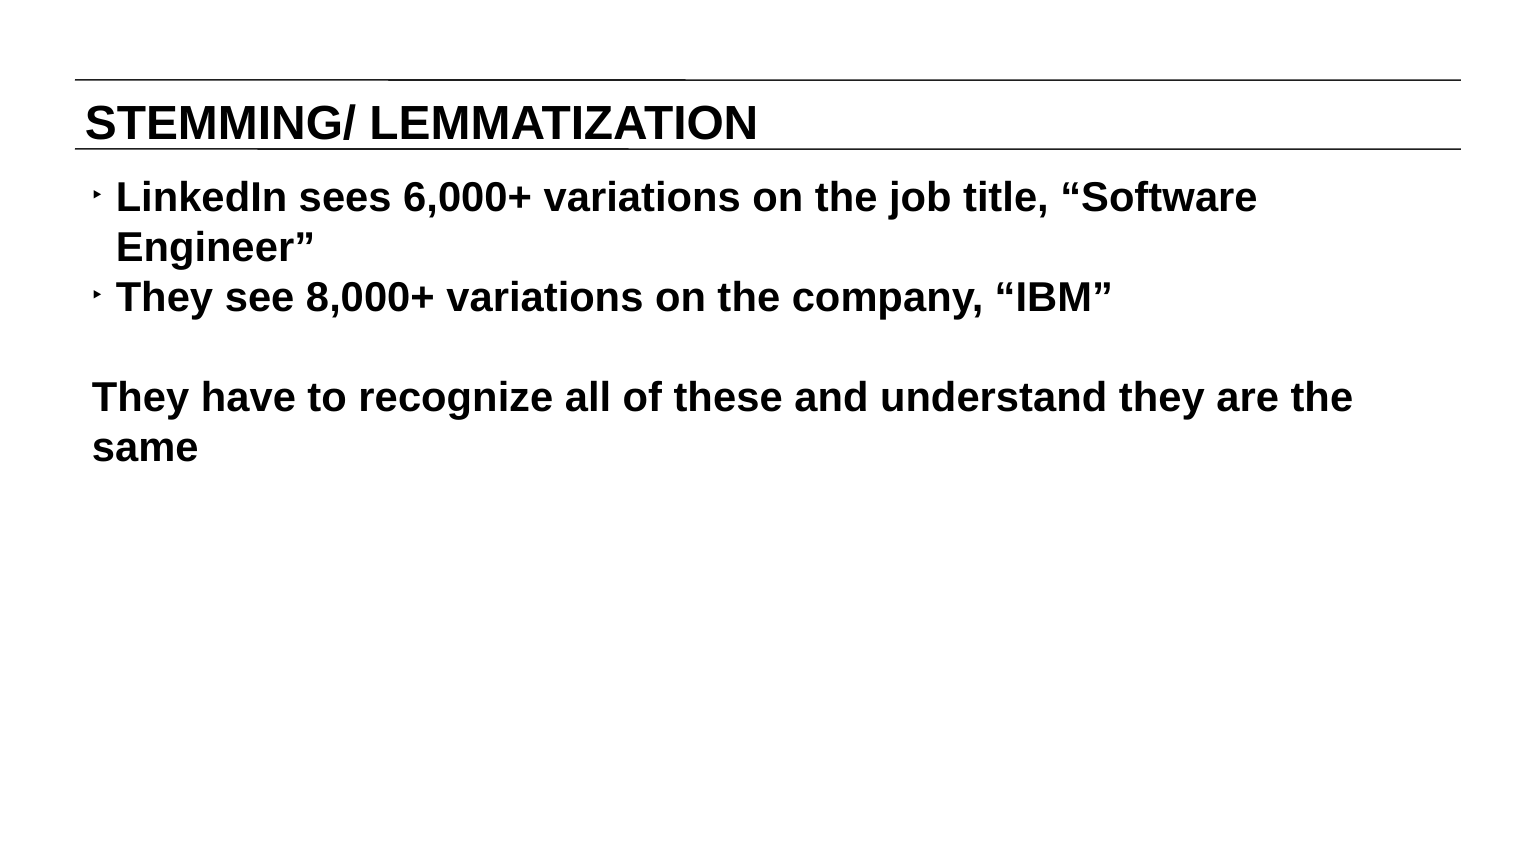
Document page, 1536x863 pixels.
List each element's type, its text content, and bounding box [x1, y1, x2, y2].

title STEMMING/ LEMMATIZATION [76, 82, 1369, 161]
list LinkedIn sees 6,000+ variations on the job title, “Software Engineer” They see 8,000+ variations on the company, “IBM” They have to recognize all of these and understand they are the same [76, 161, 1460, 823]
